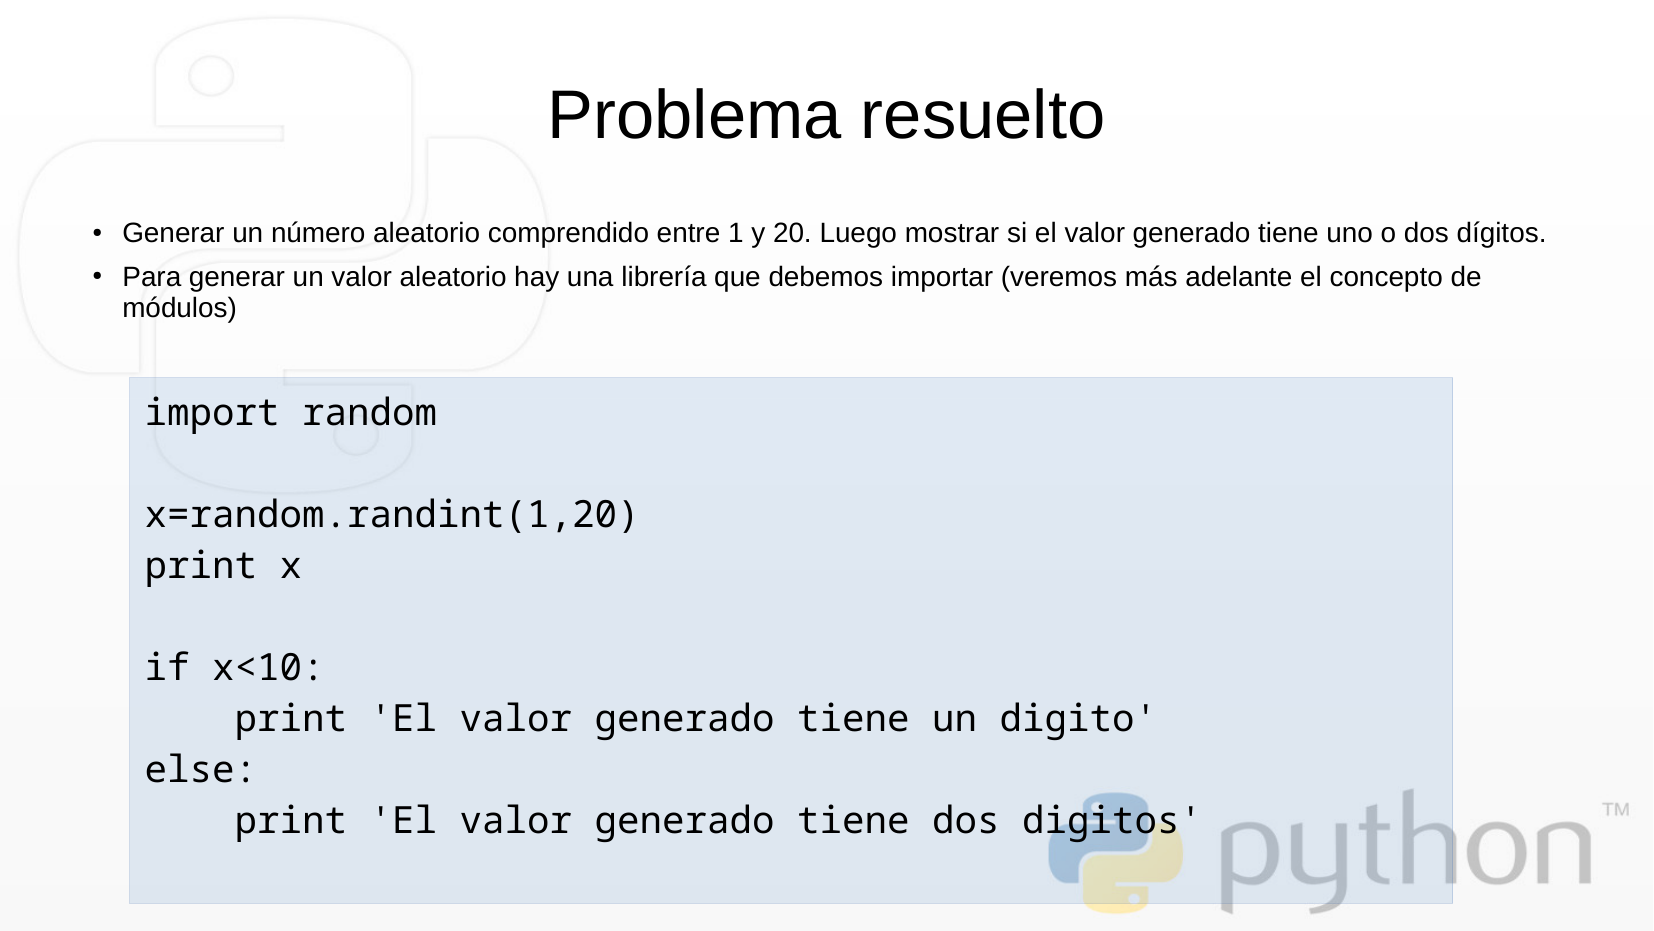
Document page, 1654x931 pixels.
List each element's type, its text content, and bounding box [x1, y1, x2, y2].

text_box import random x=random.randint(1,20) print x if x<10: print 'El valor generado tiene un digito' else: print 'El valor generado tiene dos digitos' [129, 377, 1453, 896]
picture [0, 0, 1654, 931]
list Generar un número aleatorio comprendido entre 1 y 20. Luego mostrar si el valor generado tiene uno o dos dígitos. Para generar un valor aleatorio hay una librería que debemos importar (veremos más adelante el concepto de módulos) [82, 217, 1571, 355]
title Problema resuelto [82, 37, 1571, 193]
